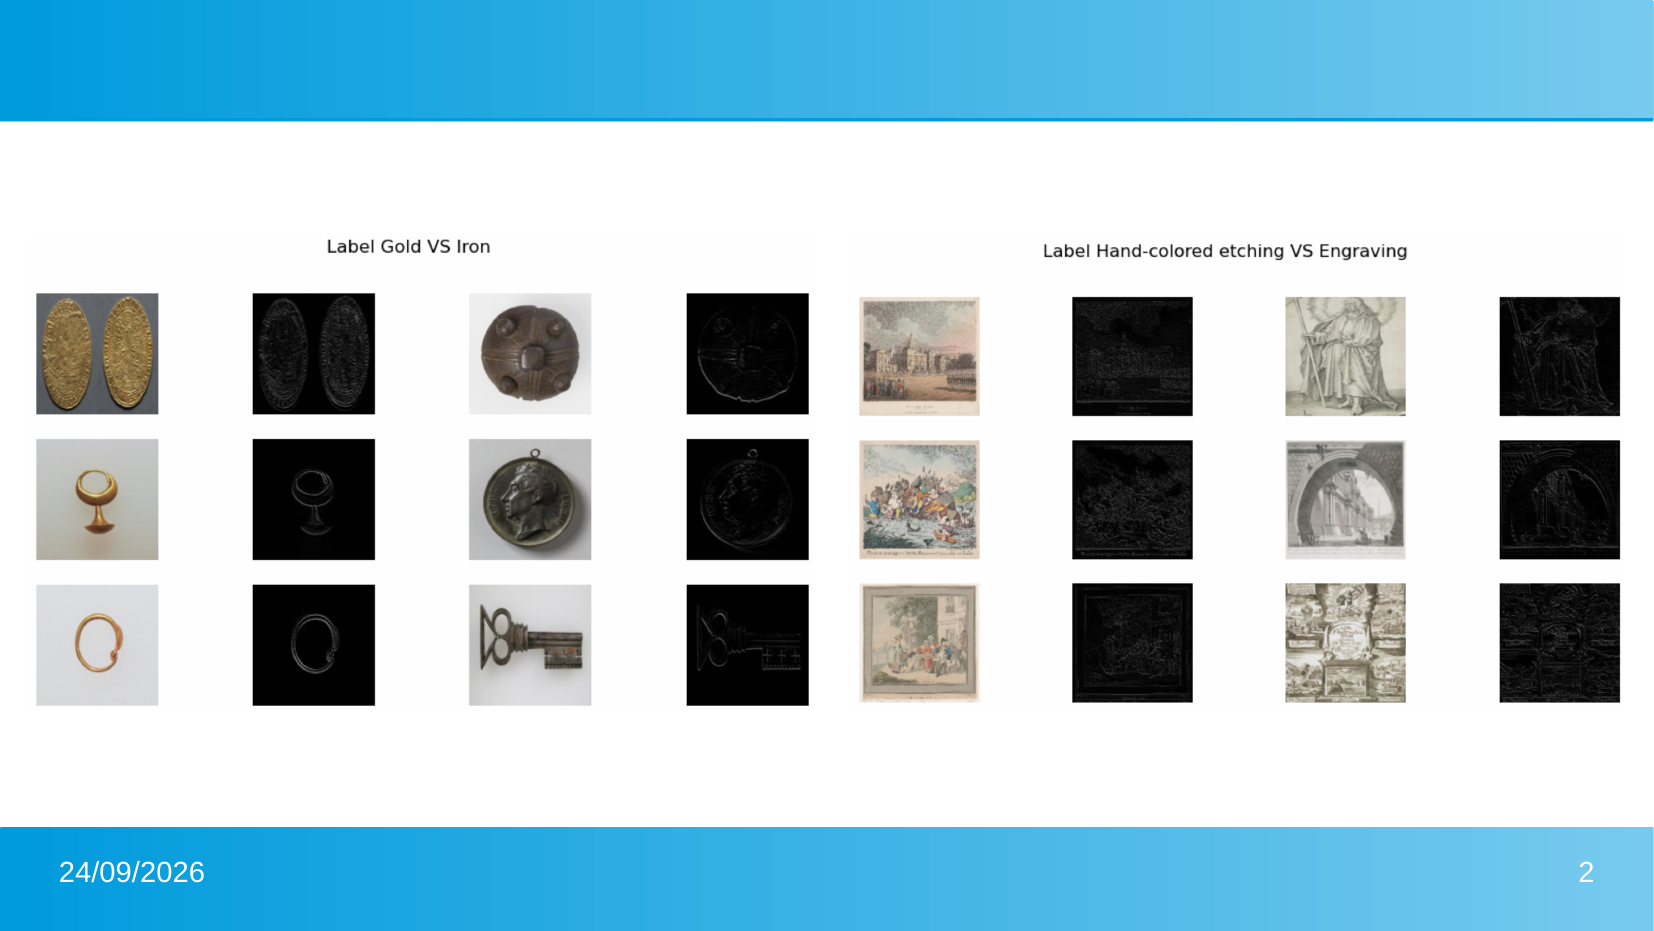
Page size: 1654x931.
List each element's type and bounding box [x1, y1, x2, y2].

picture [849, 236, 1625, 709]
picture [29, 236, 814, 709]
